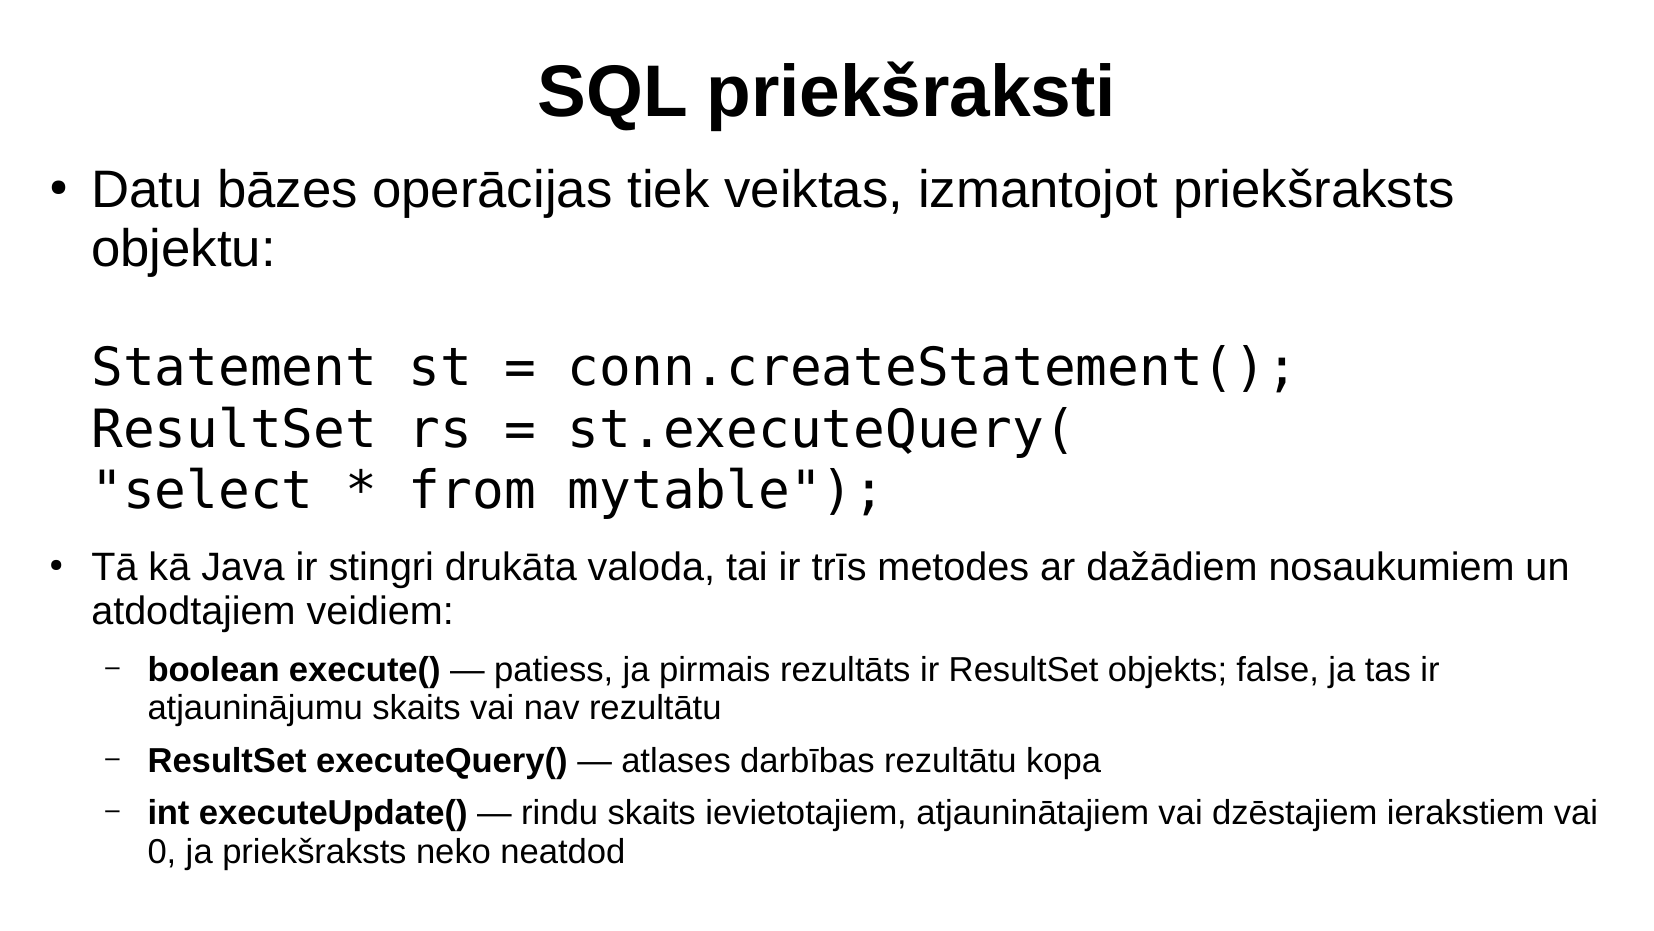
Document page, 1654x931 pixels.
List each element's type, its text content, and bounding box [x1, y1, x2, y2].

list Datu bāzes operācijas tiek veiktas, izmantojot priekšraksts objektu: Statement st = conn.createStatement(); ResultSet rs = st.executeQuery( "select * from mytable"); Tā kā Java ir stingri drukāta valoda, tai ir trīs metodes ar dažādiem nosaukumiem un atdodtajiem veidiem: boolean execute() — patiess, ja pirmais rezultāts ir ResultSet objekts; false, ja tas ir atjauninājumu skaits vai nav rezultātu ResultSet executeQuery() — atlases darbības rezultātu kopa int executeUpdate() — rindu skaits ievietotajiem, atjauninātajiem vai dzēstajiem ierakstiem vai 0, ja priekšraksts neko neatdod [35, 159, 1607, 877]
title SQL priekšraksti [82, 37, 1571, 147]
